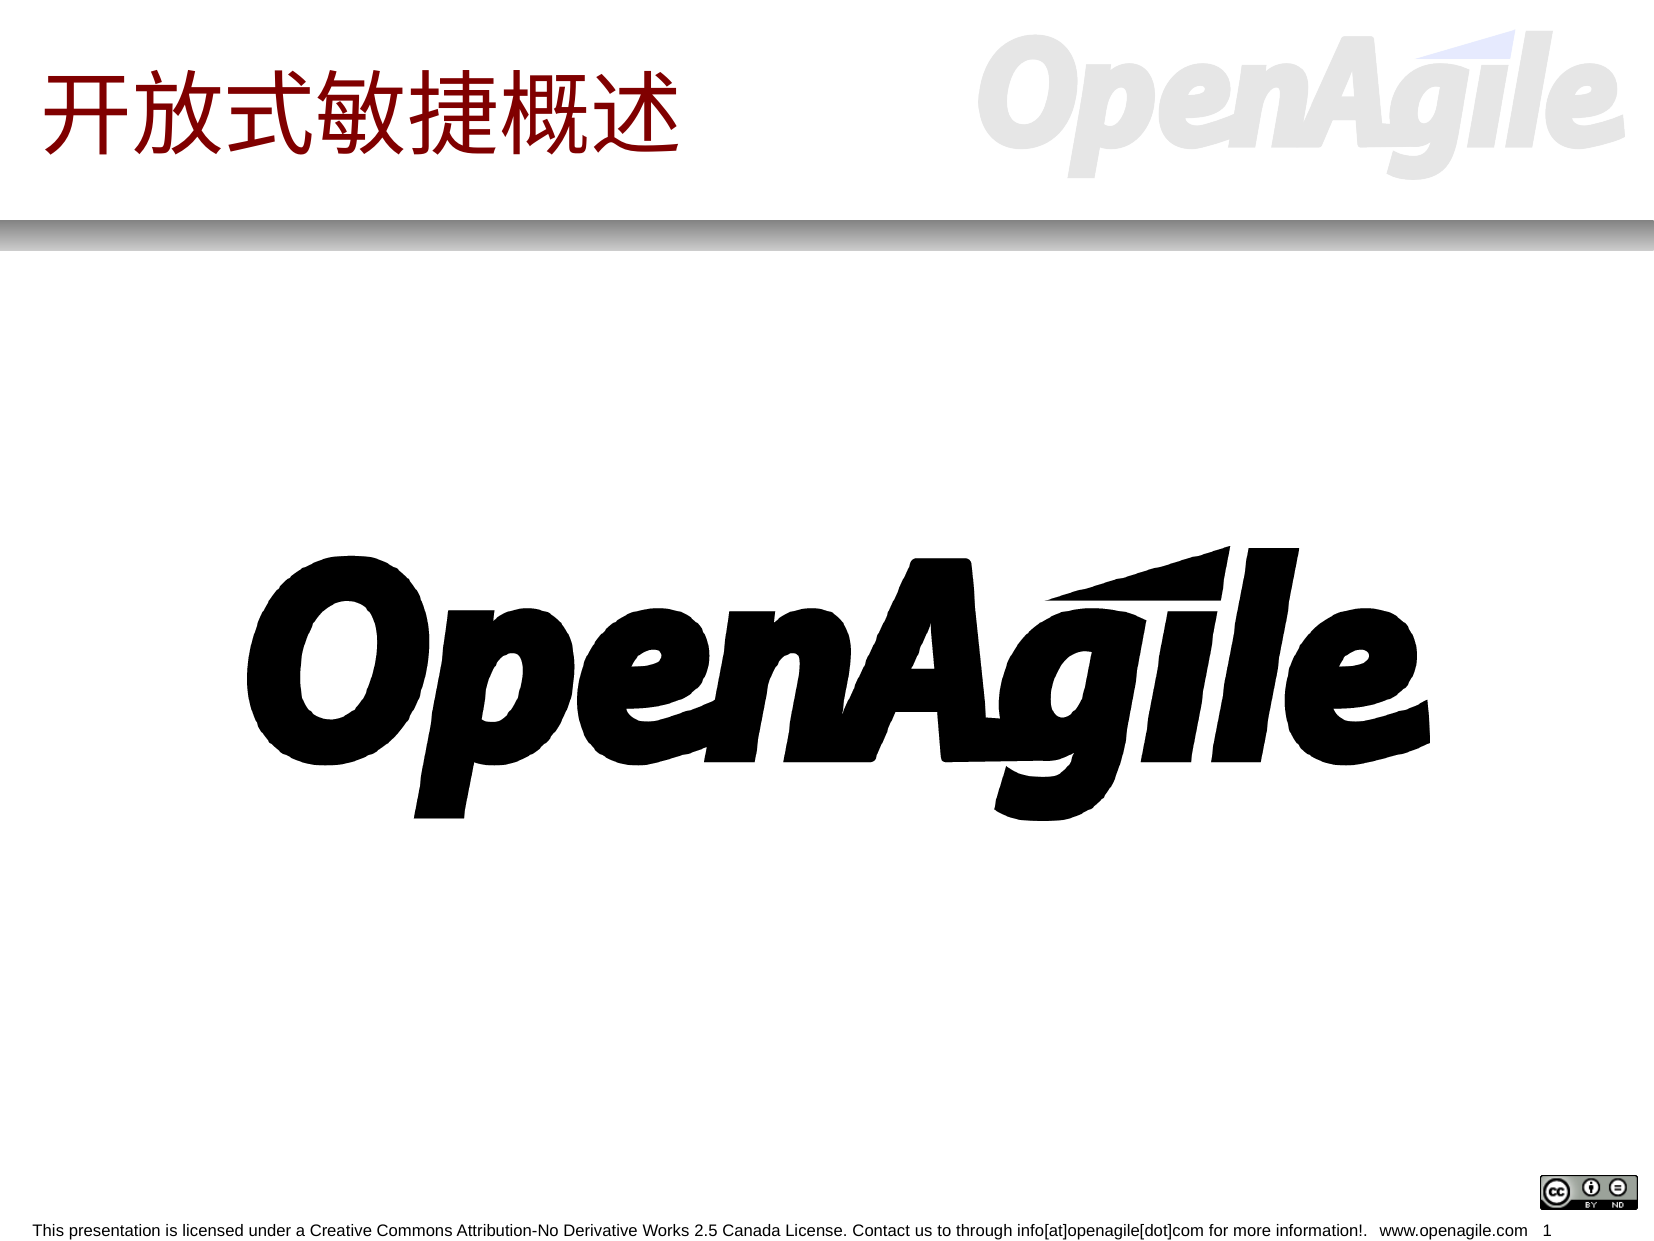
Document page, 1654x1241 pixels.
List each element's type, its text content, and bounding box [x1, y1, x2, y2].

picture [1540, 1175, 1638, 1210]
title 开放式敏捷概述 [40, 61, 1654, 169]
picture [247, 546, 1430, 821]
